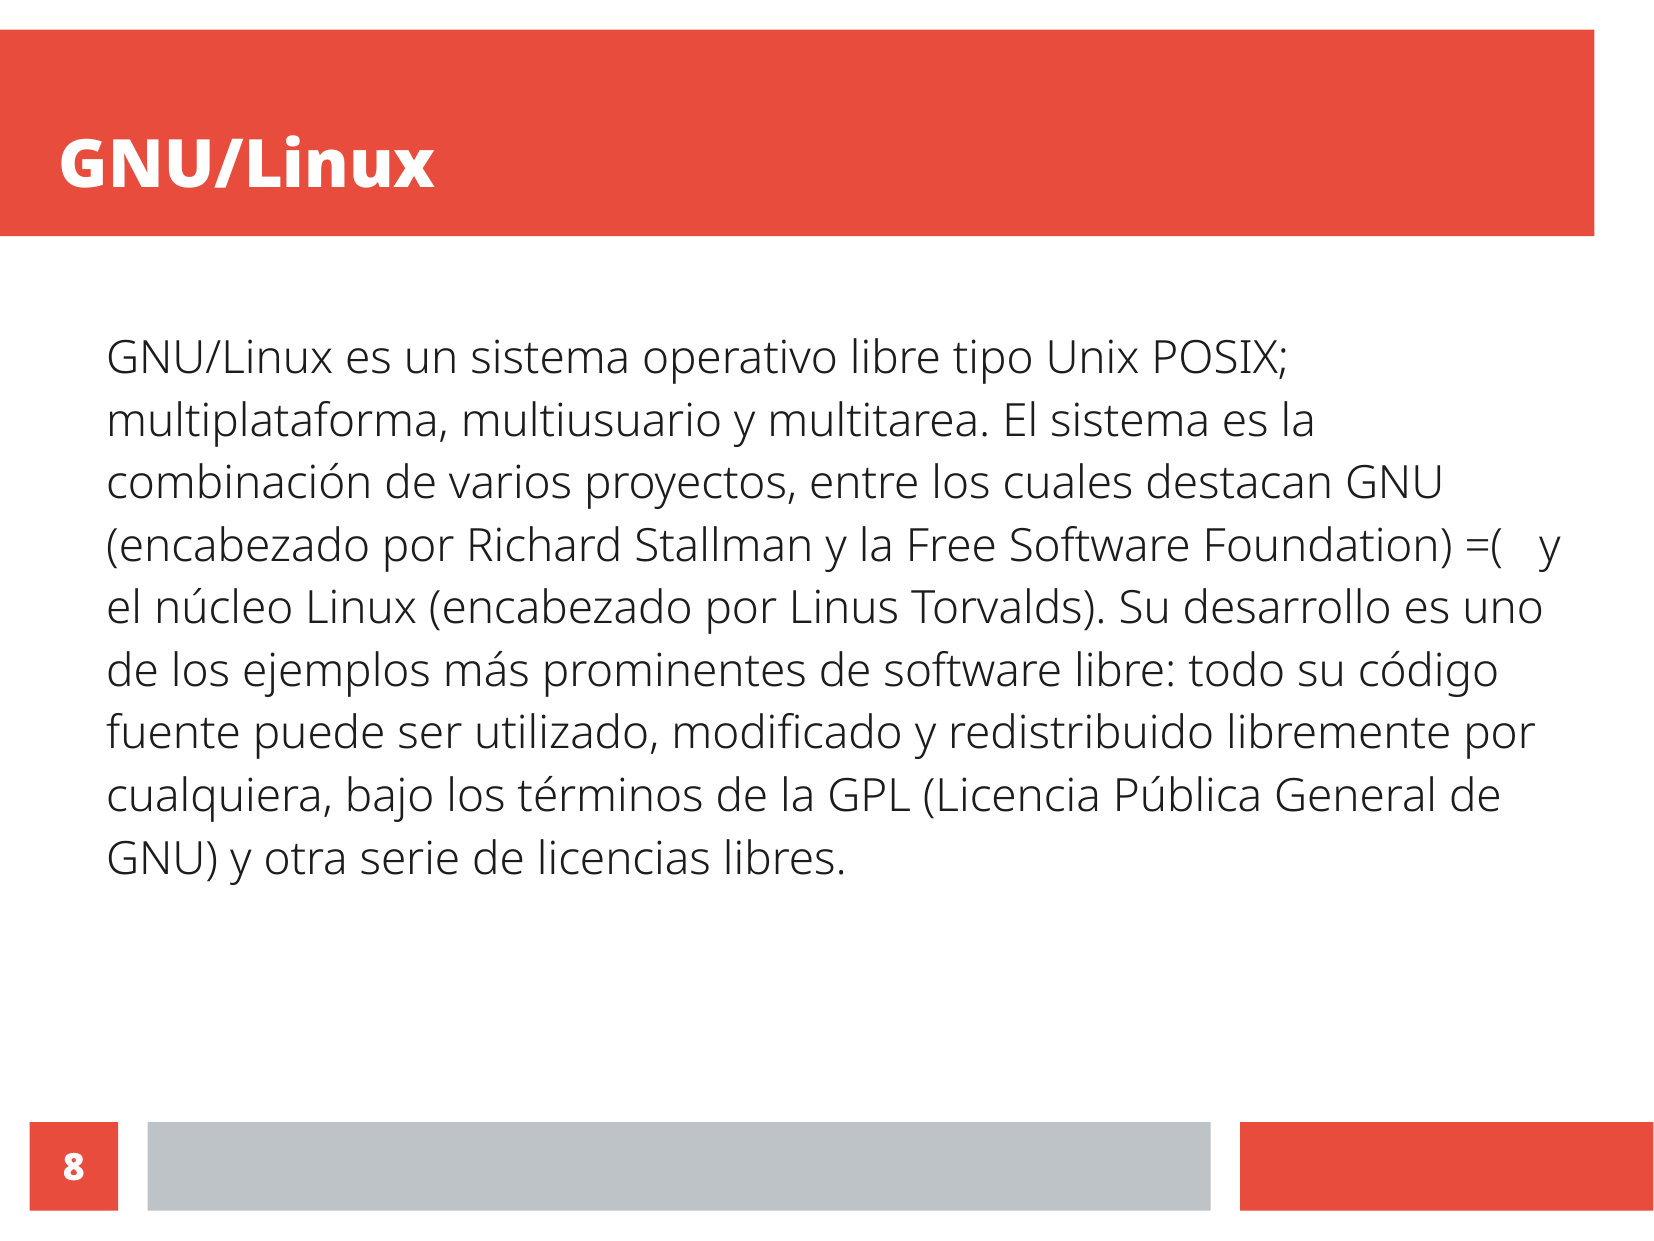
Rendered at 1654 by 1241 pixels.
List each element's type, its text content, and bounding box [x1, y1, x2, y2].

list GNU/Linux​ es un sistema operativo libre tipo Unix POSIX; multiplataforma, multiusuario y multitarea. El sistema es la combinación de varios proyectos, entre los cuales destacan GNU (encabezado por Richard Stallman y la Free Software Foundation) =( y el núcleo Linux (encabezado por Linus Torvalds). Su desarrollo es uno de los ejemplos más prominentes de software libre: todo su código fuente puede ser utilizado, modificado y redistribuido libremente por cualquiera, bajo los términos de la GPL (Licencia Pública General de GNU) y otra serie de licencias libres. [59, 324, 1565, 1093]
title GNU/Linux [59, 59, 1595, 207]
